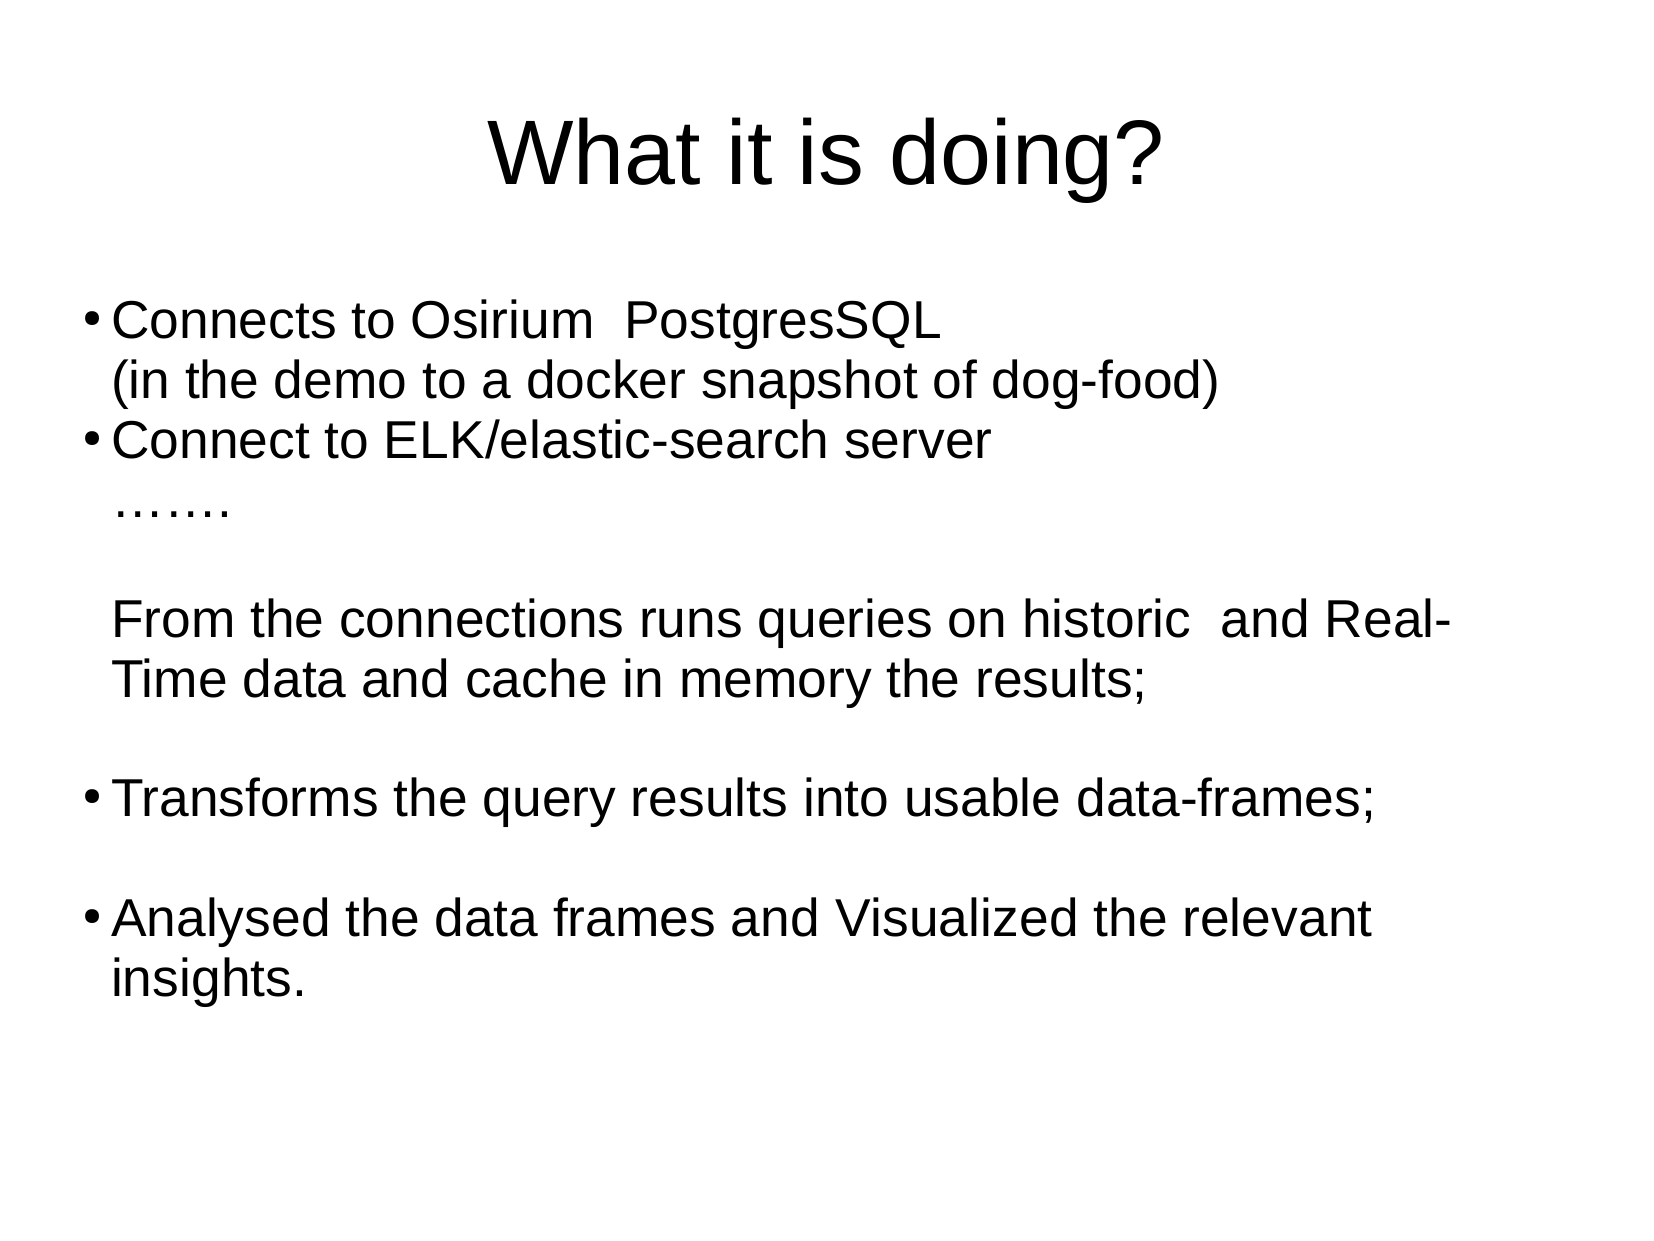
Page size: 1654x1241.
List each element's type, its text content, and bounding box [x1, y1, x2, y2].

list Connects to Osirium PostgresSQL (in the demo to a docker snapshot of dog-food) Connect to ELK/elastic-search server ……. From the connections runs queries on historic and Real-Time data and cache in memory the results; Transforms the query results into usable data-frames; Analysed the data frames and Visualized the relevant insights. [82, 290, 1571, 1010]
title What it is doing? [82, 49, 1571, 257]
